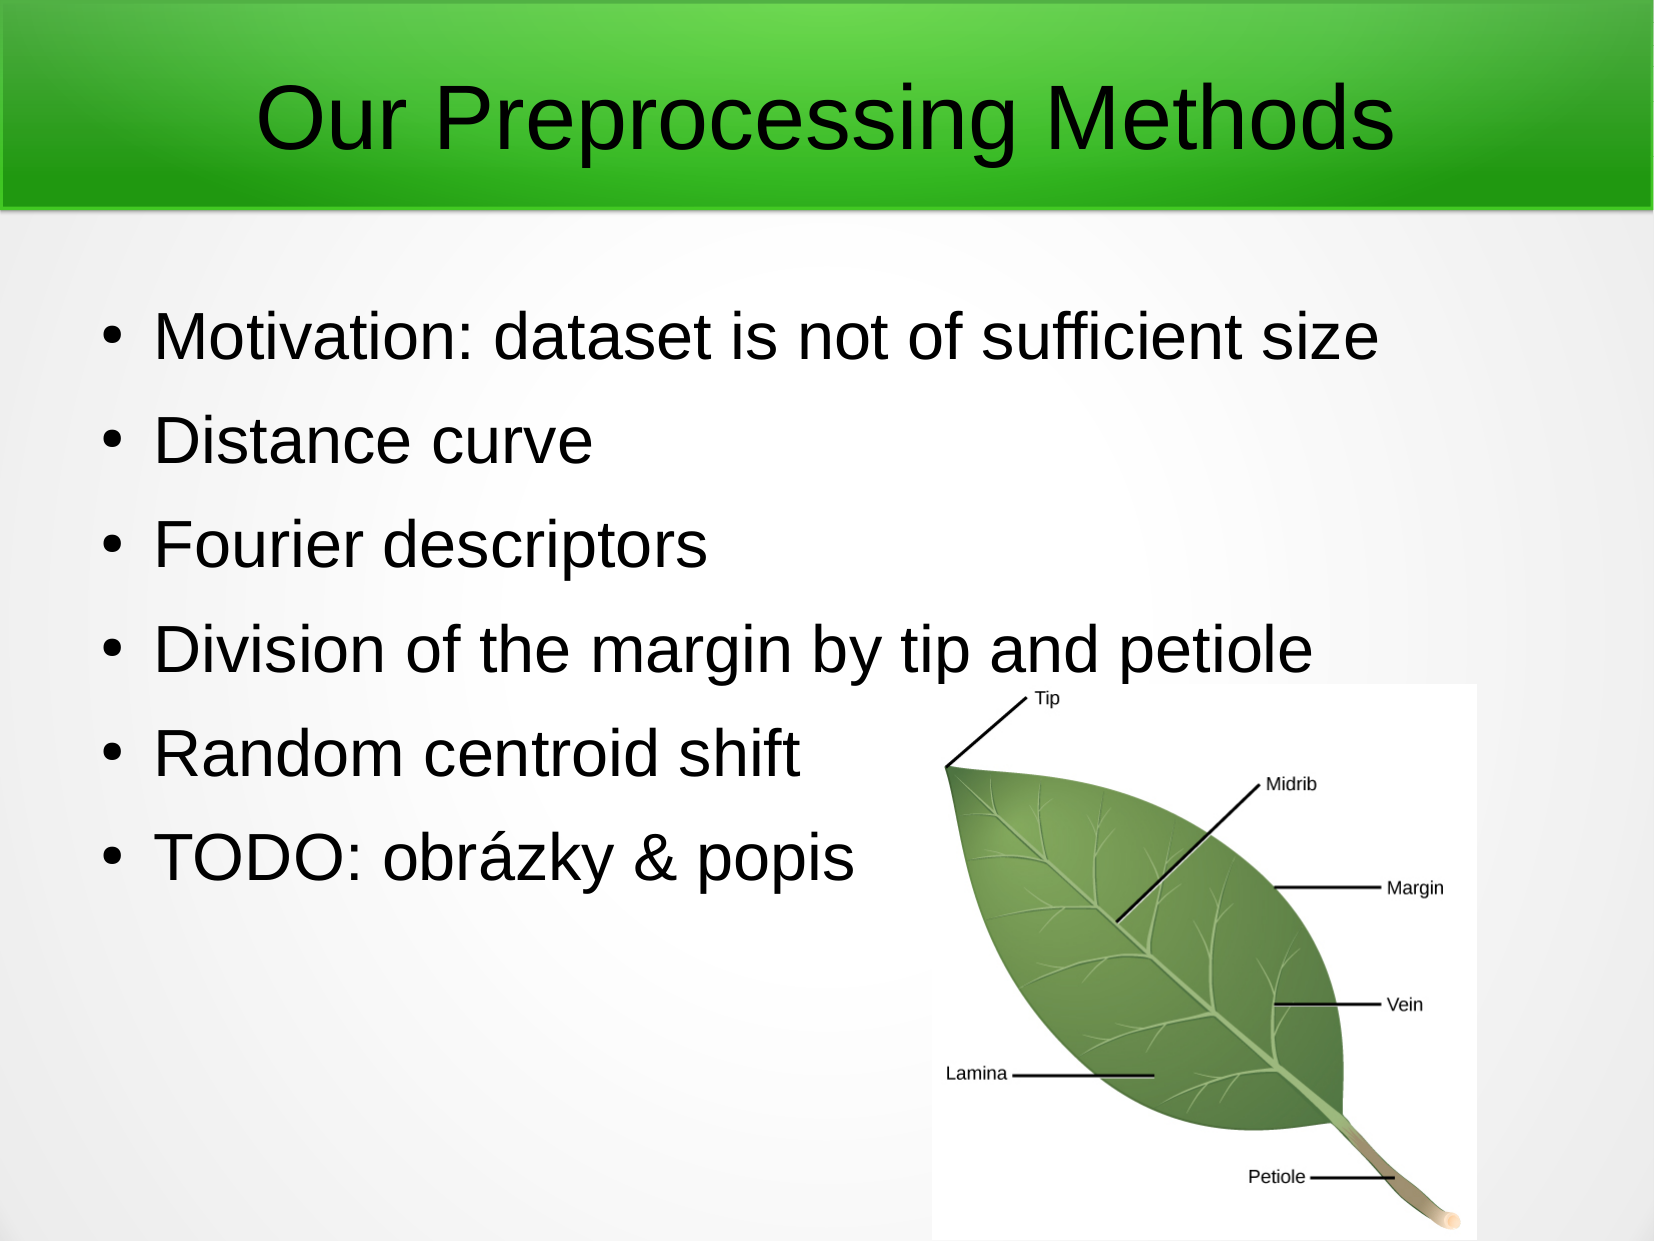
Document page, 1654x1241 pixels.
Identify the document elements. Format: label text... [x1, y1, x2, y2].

list Motivation: dataset is not of sufficient size Distance curve Fourier descriptors Division of the margin by tip and petiole Random centroid shift TODO: obrázky & popis [82, 299, 1571, 1019]
title Our Preprocessing Methods [82, 47, 1571, 189]
picture [932, 684, 1477, 1240]
